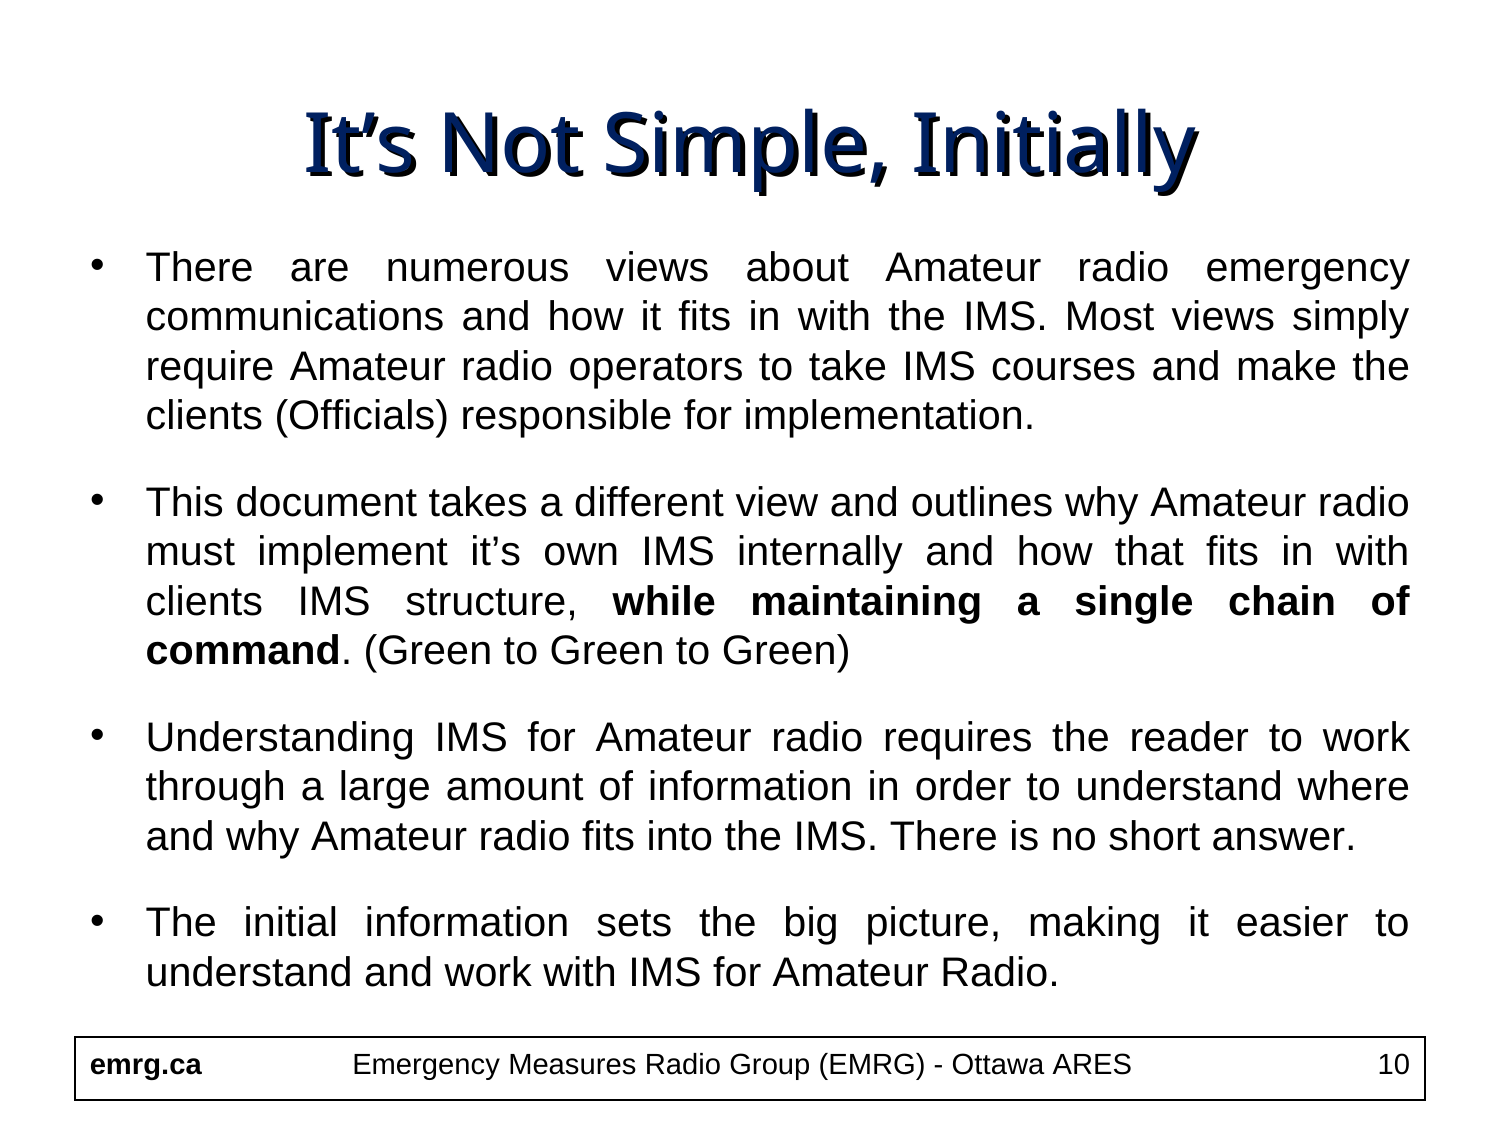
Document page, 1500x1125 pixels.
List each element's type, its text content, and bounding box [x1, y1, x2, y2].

text_box <number> [1246, 1037, 1426, 1103]
title It’s Not Simple, Initially [75, 45, 1426, 232]
list There are numerous views about Amateur radio emergency communications and how it fits in with the IMS. Most views simply require Amateur radio operators to take IMS courses and make the clients (Officials) responsible for implementation. This document takes a different view and outlines why Amateur radio must implement it’s own IMS internally and how that fits in with clients IMS structure, while maintaining a single chain of command. (Green to Green to Green) Understanding IMS for Amateur radio requires the reader to work through a large amount of information in order to understand where and why Amateur radio fits into the IMS. There is no short answer. The initial information sets the big picture, making it easier to understand and work with IMS for Amateur Radio. [75, 232, 1426, 1005]
text_box Emergency Measures Radio Group (EMRG) - Ottawa ARES [247, 1037, 1238, 1103]
